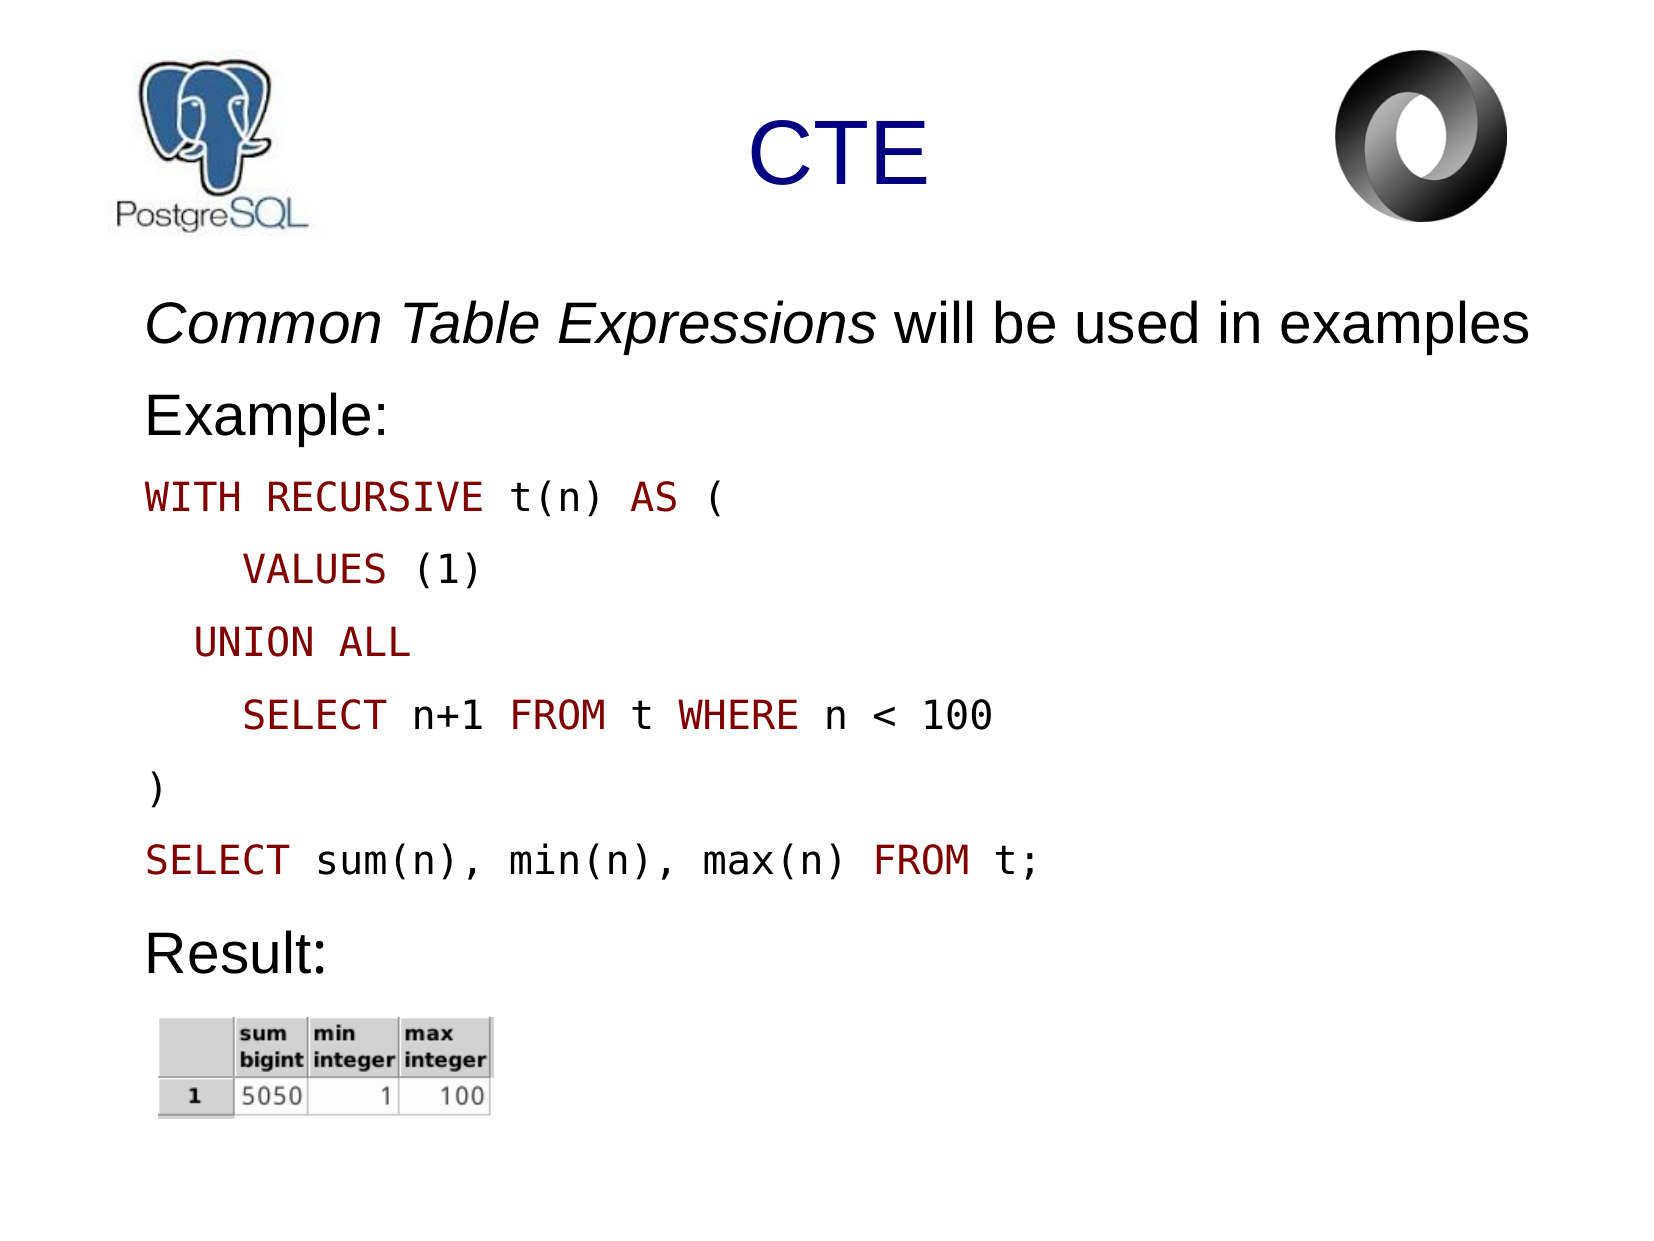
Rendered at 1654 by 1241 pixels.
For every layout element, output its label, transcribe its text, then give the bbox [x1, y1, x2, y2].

picture [58, 50, 356, 237]
picture [1335, 50, 1507, 222]
list Common Table Expressions will be used in examples Example: WITH RECURSIVE t(n) AS ( VALUES (1) UNION ALL SELECT n+1 FROM t WHERE n < 100 ) SELECT sum(n), min(n), max(n) FROM t; Result: [82, 290, 1538, 1010]
picture [158, 1017, 494, 1119]
title CTE [82, 49, 1571, 257]
